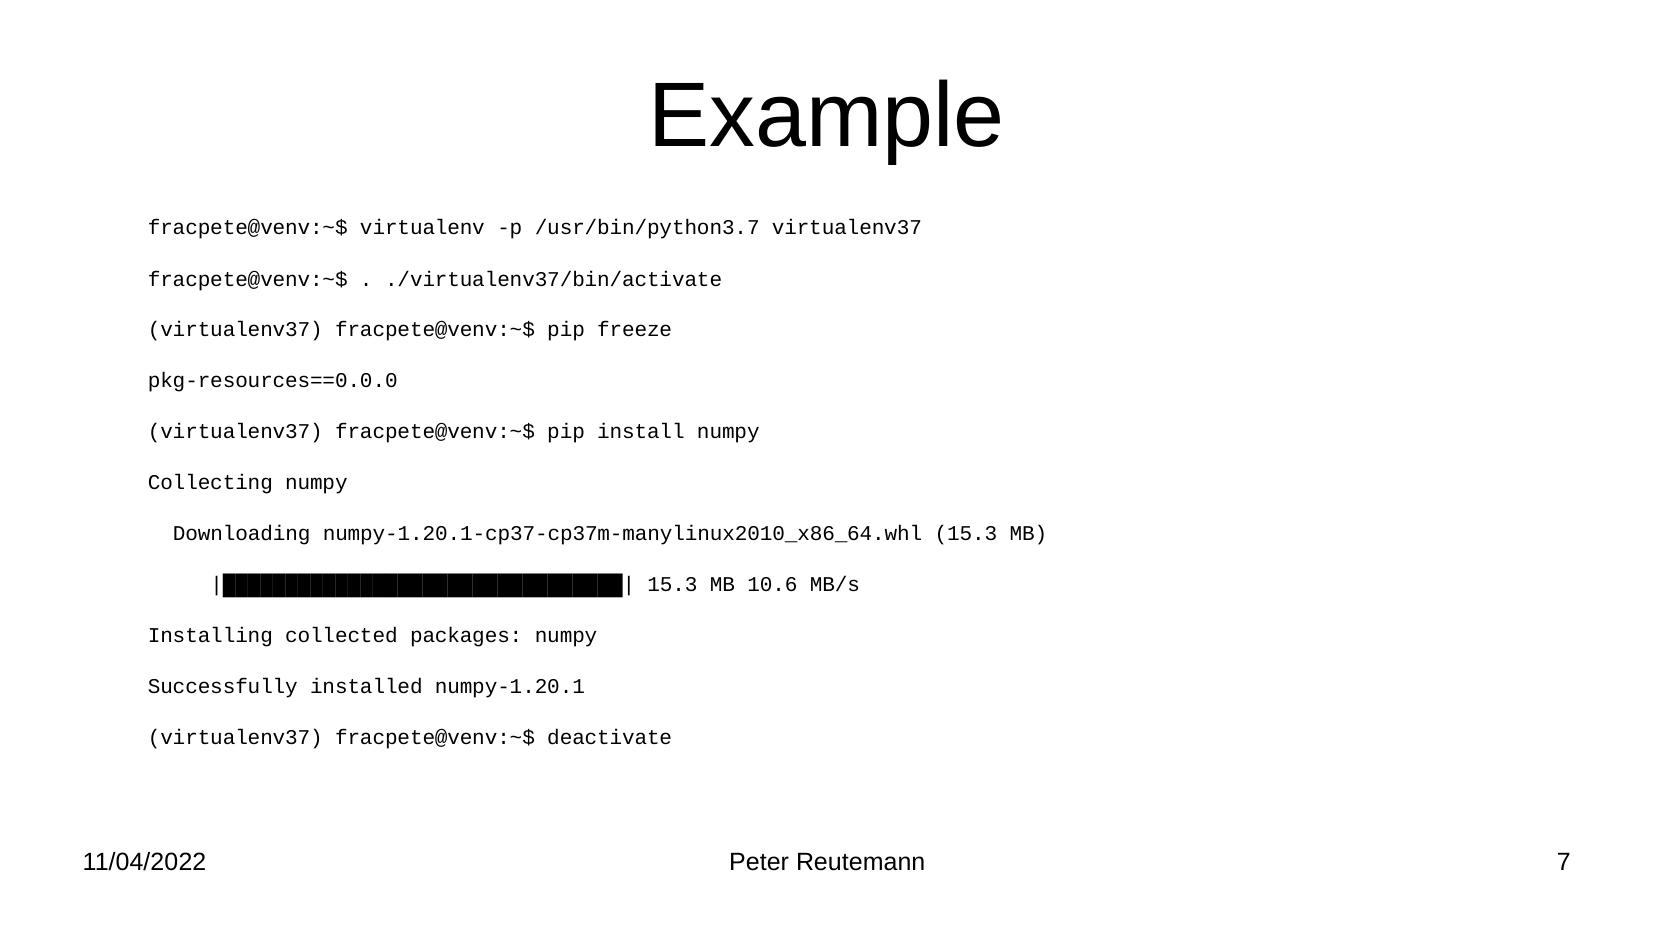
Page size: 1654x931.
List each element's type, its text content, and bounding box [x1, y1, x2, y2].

list fracpete@venv:~$ virtualenv -p /usr/bin/python3.7 virtualenv37 fracpete@venv:~$ . ./virtualenv37/bin/activate (virtualenv37) fracpete@venv:~$ pip freeze pkg-resources==0.0.0 (virtualenv37) fracpete@venv:~$ pip install numpy Collecting numpy Downloading numpy-1.20.1-cp37-cp37m-manylinux2010_x86_64.whl (15.3 MB) |████████████████████████████████| 15.3 MB 10.6 MB/s Installing collected packages: numpy Successfully installed numpy-1.20.1 (virtualenv37) fracpete@venv:~$ deactivate [82, 217, 1571, 758]
title Example [82, 37, 1571, 193]
